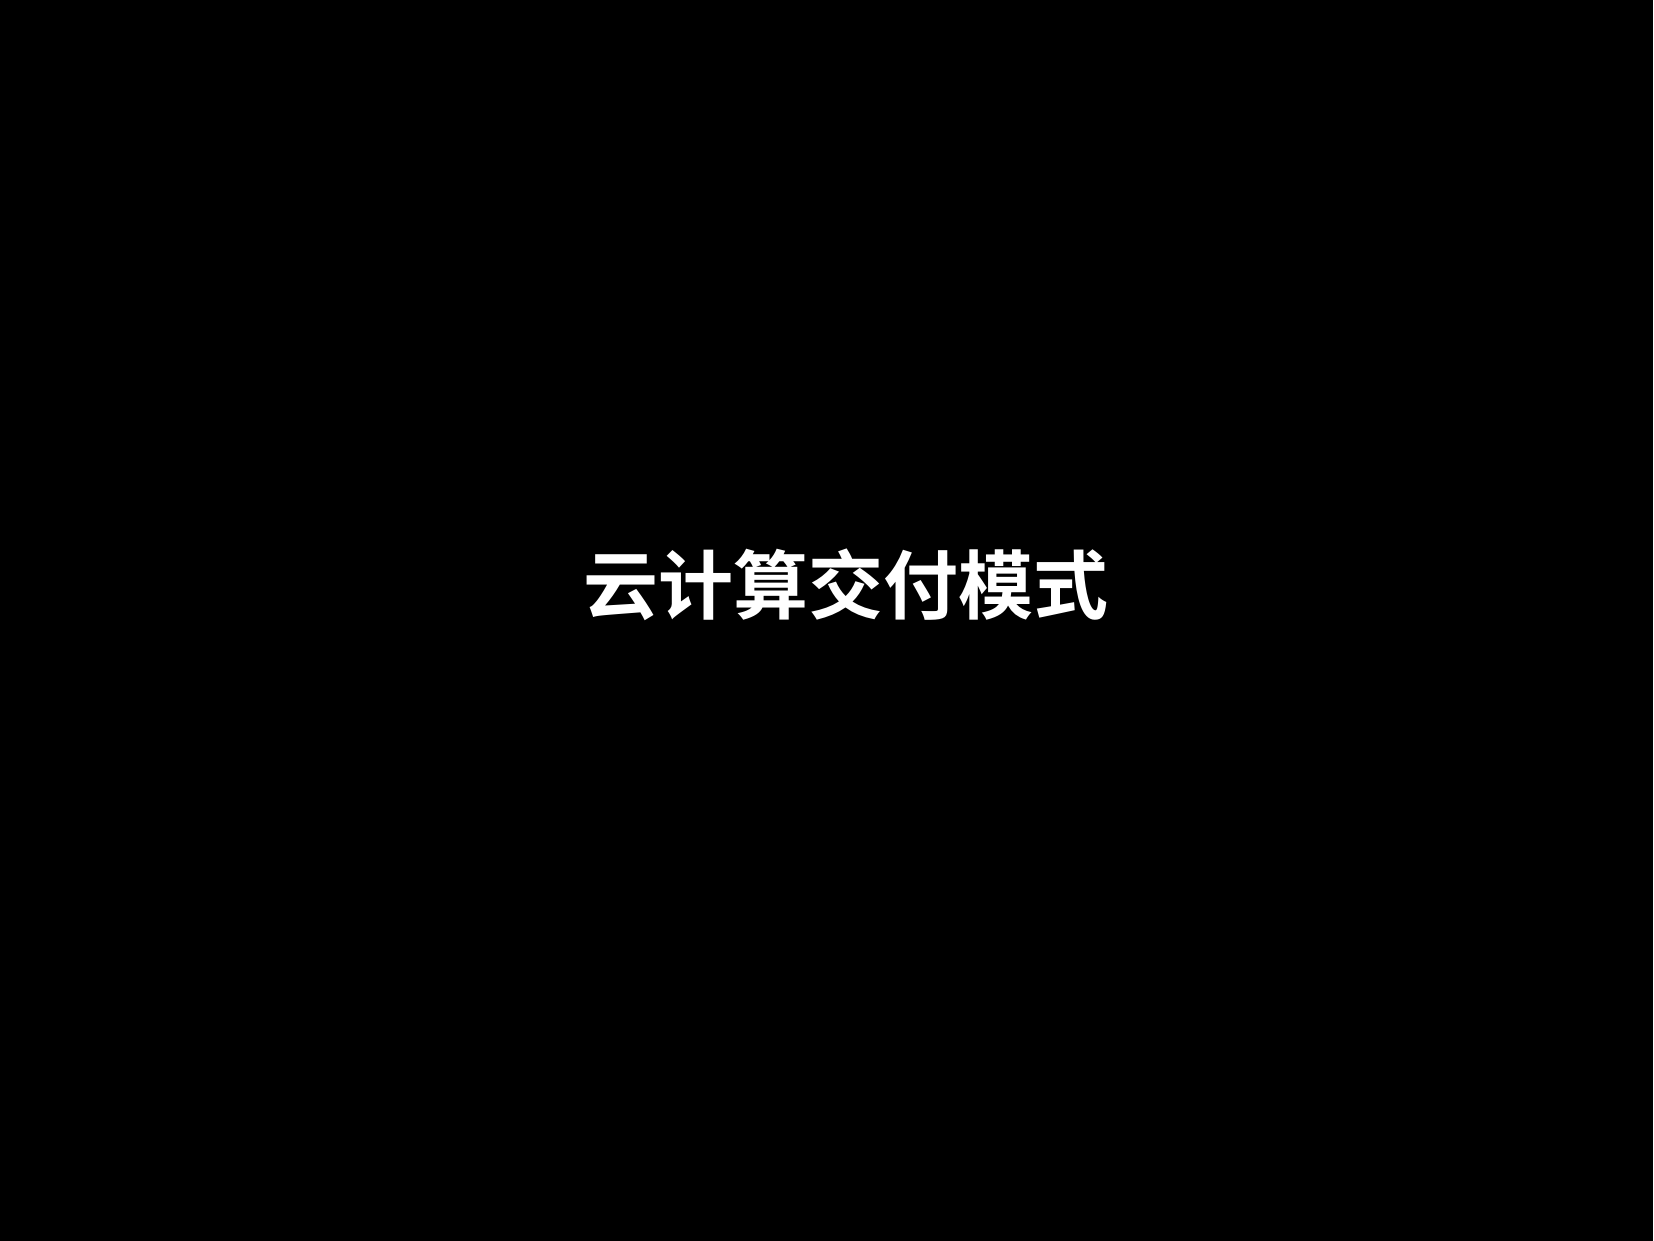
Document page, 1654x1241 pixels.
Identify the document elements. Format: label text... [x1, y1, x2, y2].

text_box 云计算交付模式 [132, 519, 1560, 634]
